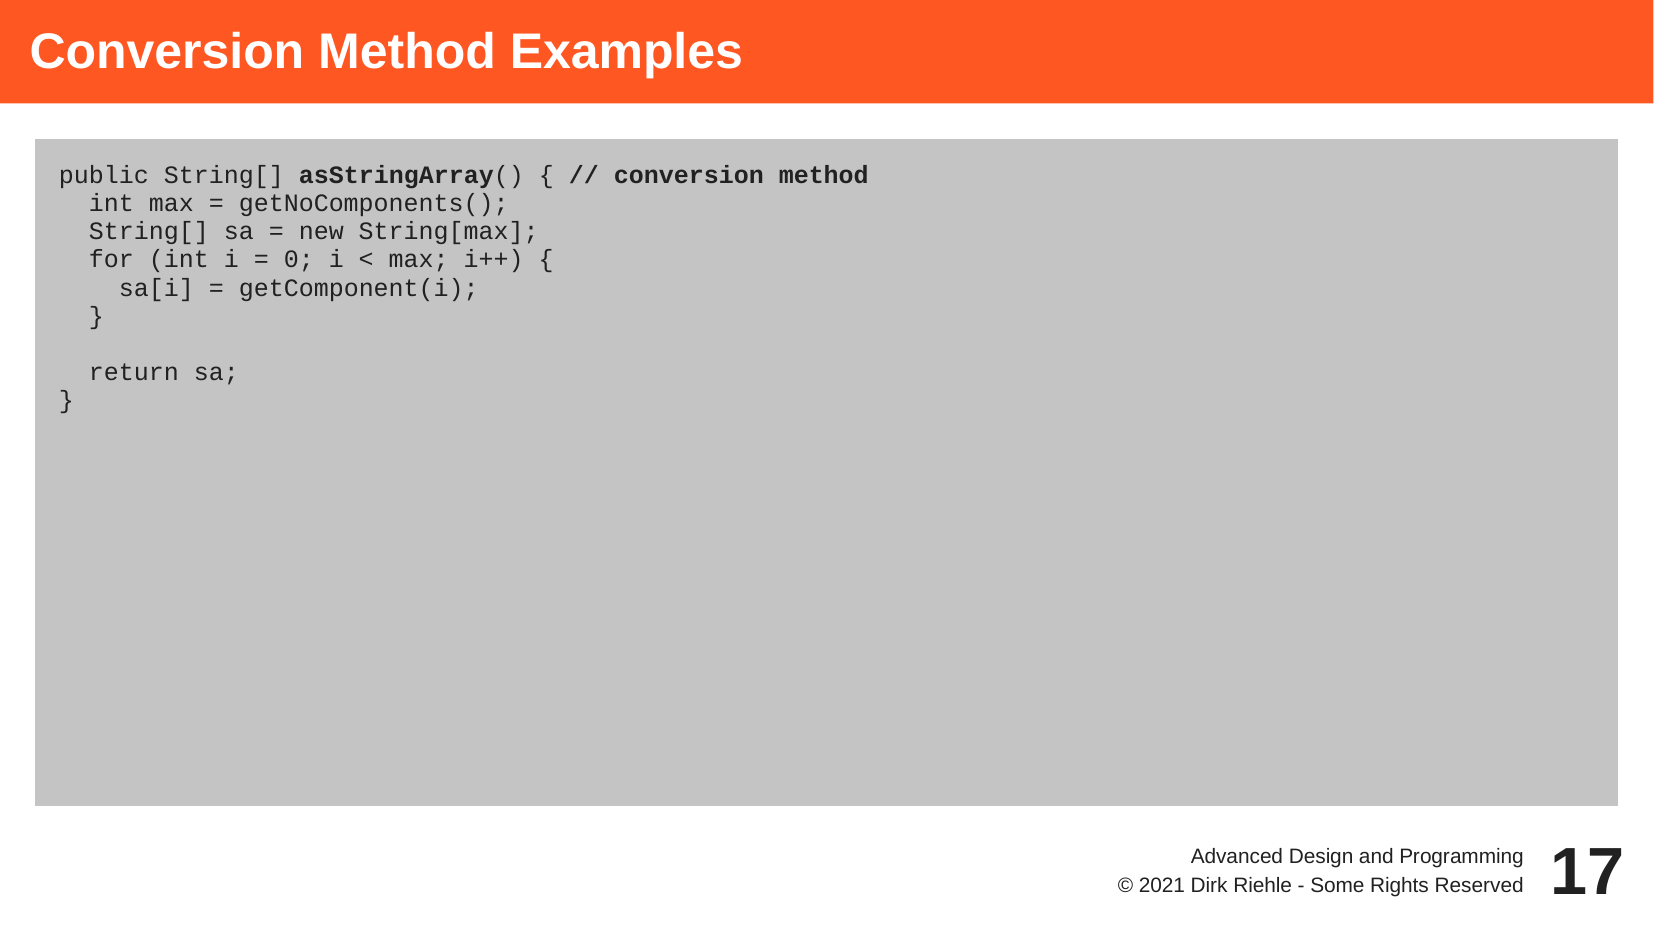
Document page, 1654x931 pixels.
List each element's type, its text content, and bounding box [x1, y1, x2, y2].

list public String[] asStringArray() { // conversion method int max = getNoComponents(); String[] sa = new String[max]; for (int i = 0; i < max; i++) { sa[i] = getComponent(i); } return sa; } [29, 132, 1625, 813]
title Conversion Method Examples [0, 0, 1654, 104]
